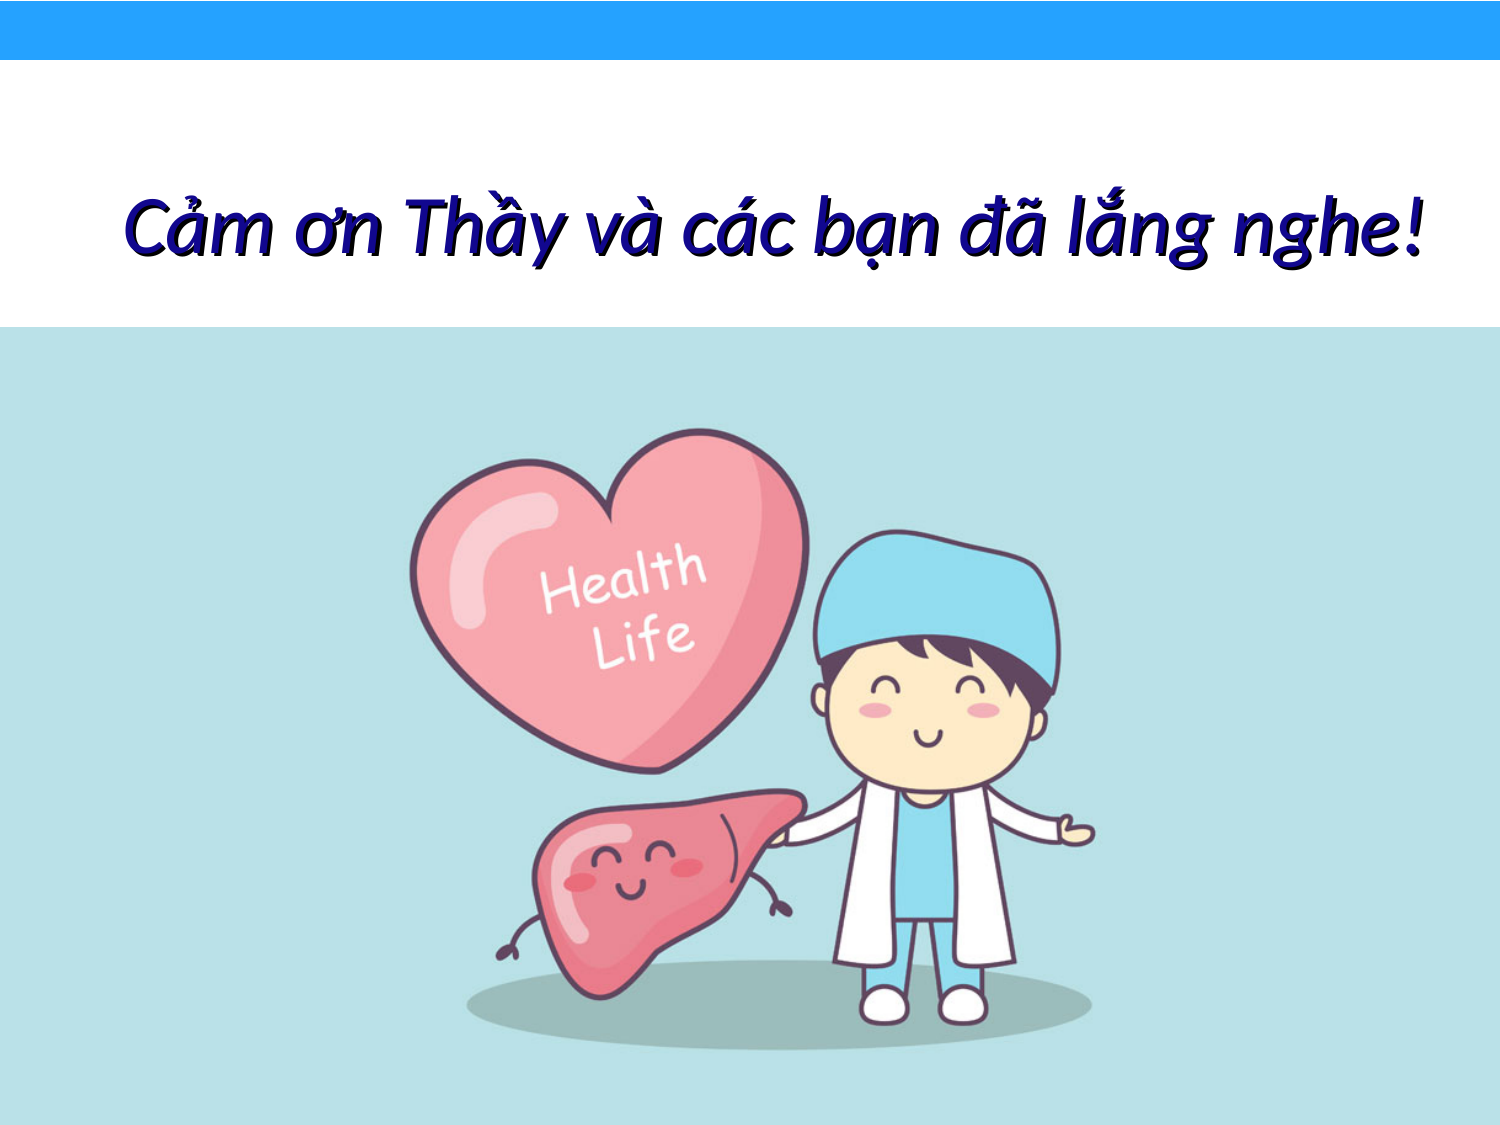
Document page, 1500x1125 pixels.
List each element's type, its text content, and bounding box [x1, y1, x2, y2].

text_box [0, 62, 1500, 325]
text_box Cảm ơn Thầy và các bạn đã lắng nghe! [24, 162, 1500, 279]
picture [0, 325, 1500, 1125]
